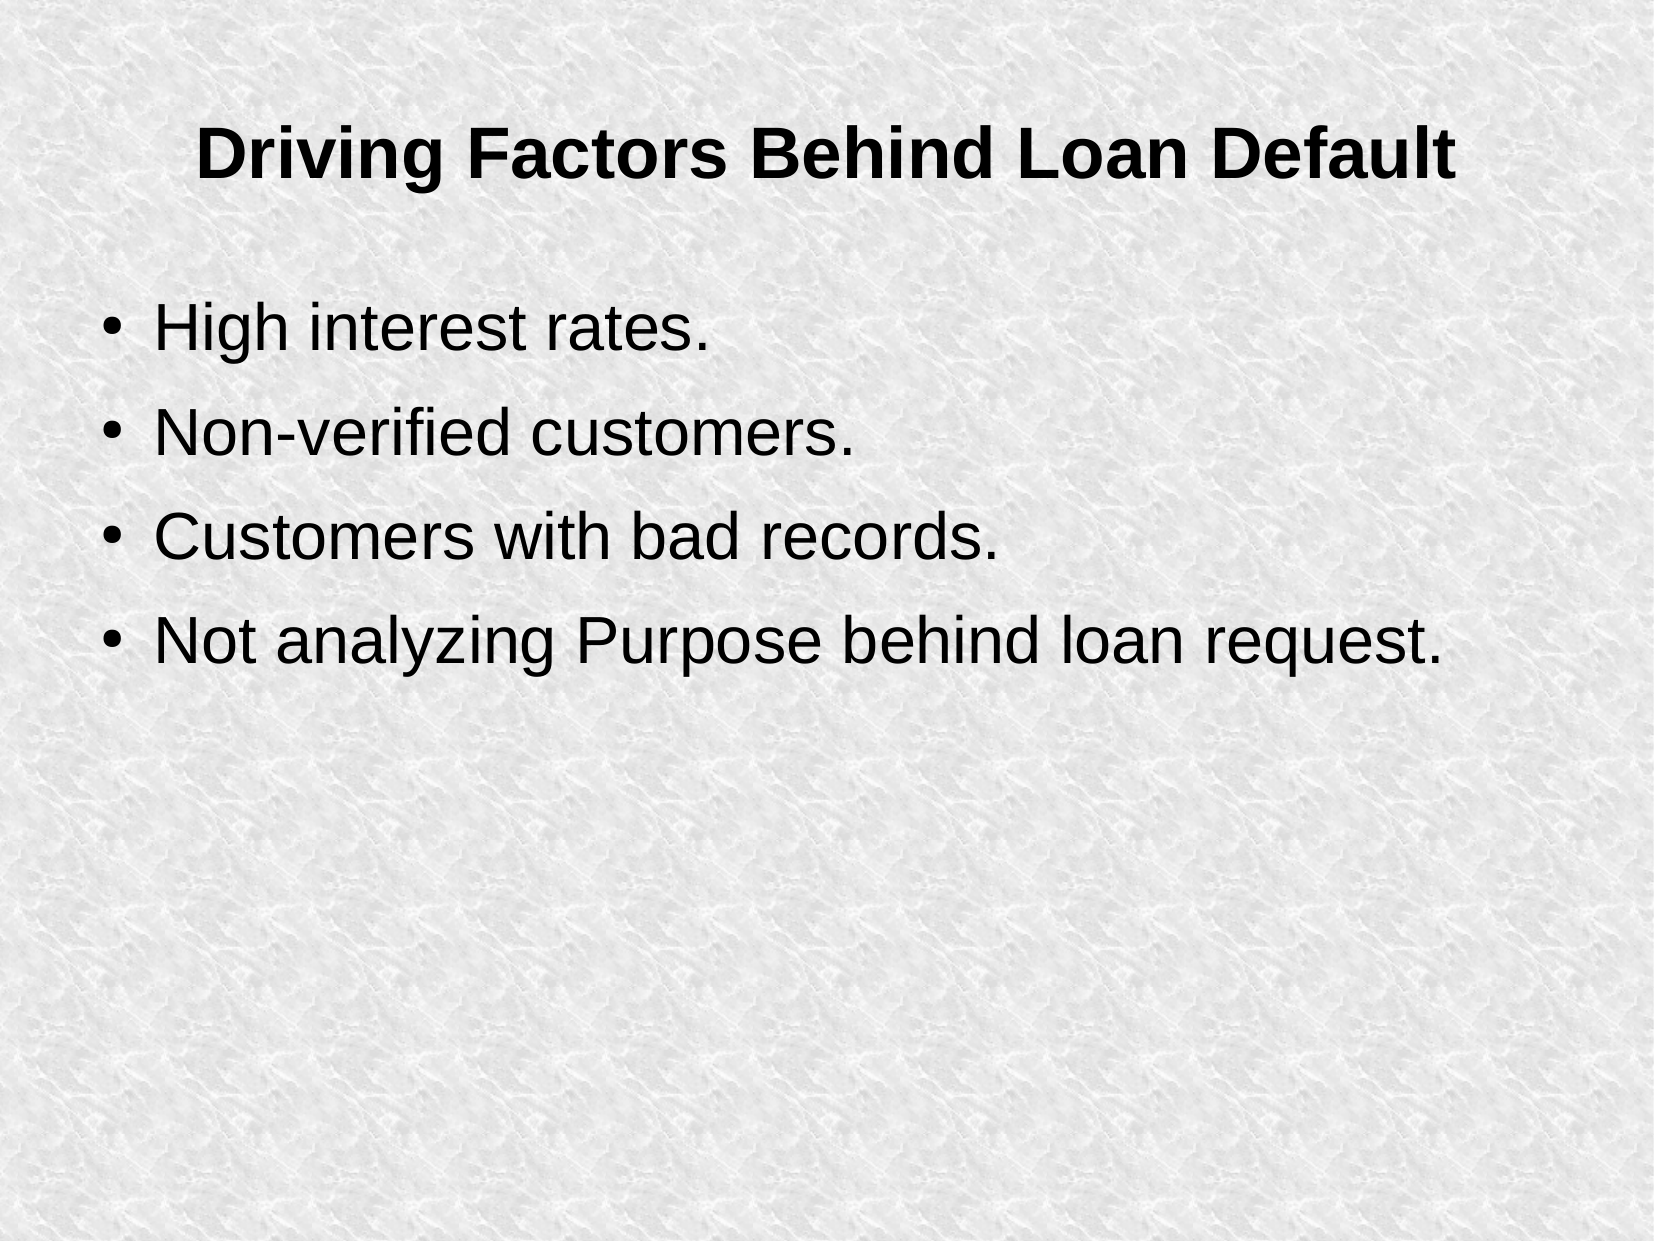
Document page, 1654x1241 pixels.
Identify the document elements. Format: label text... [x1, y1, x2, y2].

title Driving Factors Behind Loan Default [82, 49, 1571, 257]
picture [0, 0, 1654, 1241]
list High interest rates. Non-verified customers. Customers with bad records. Not analyzing Purpose behind loan request. [82, 290, 1571, 1010]
